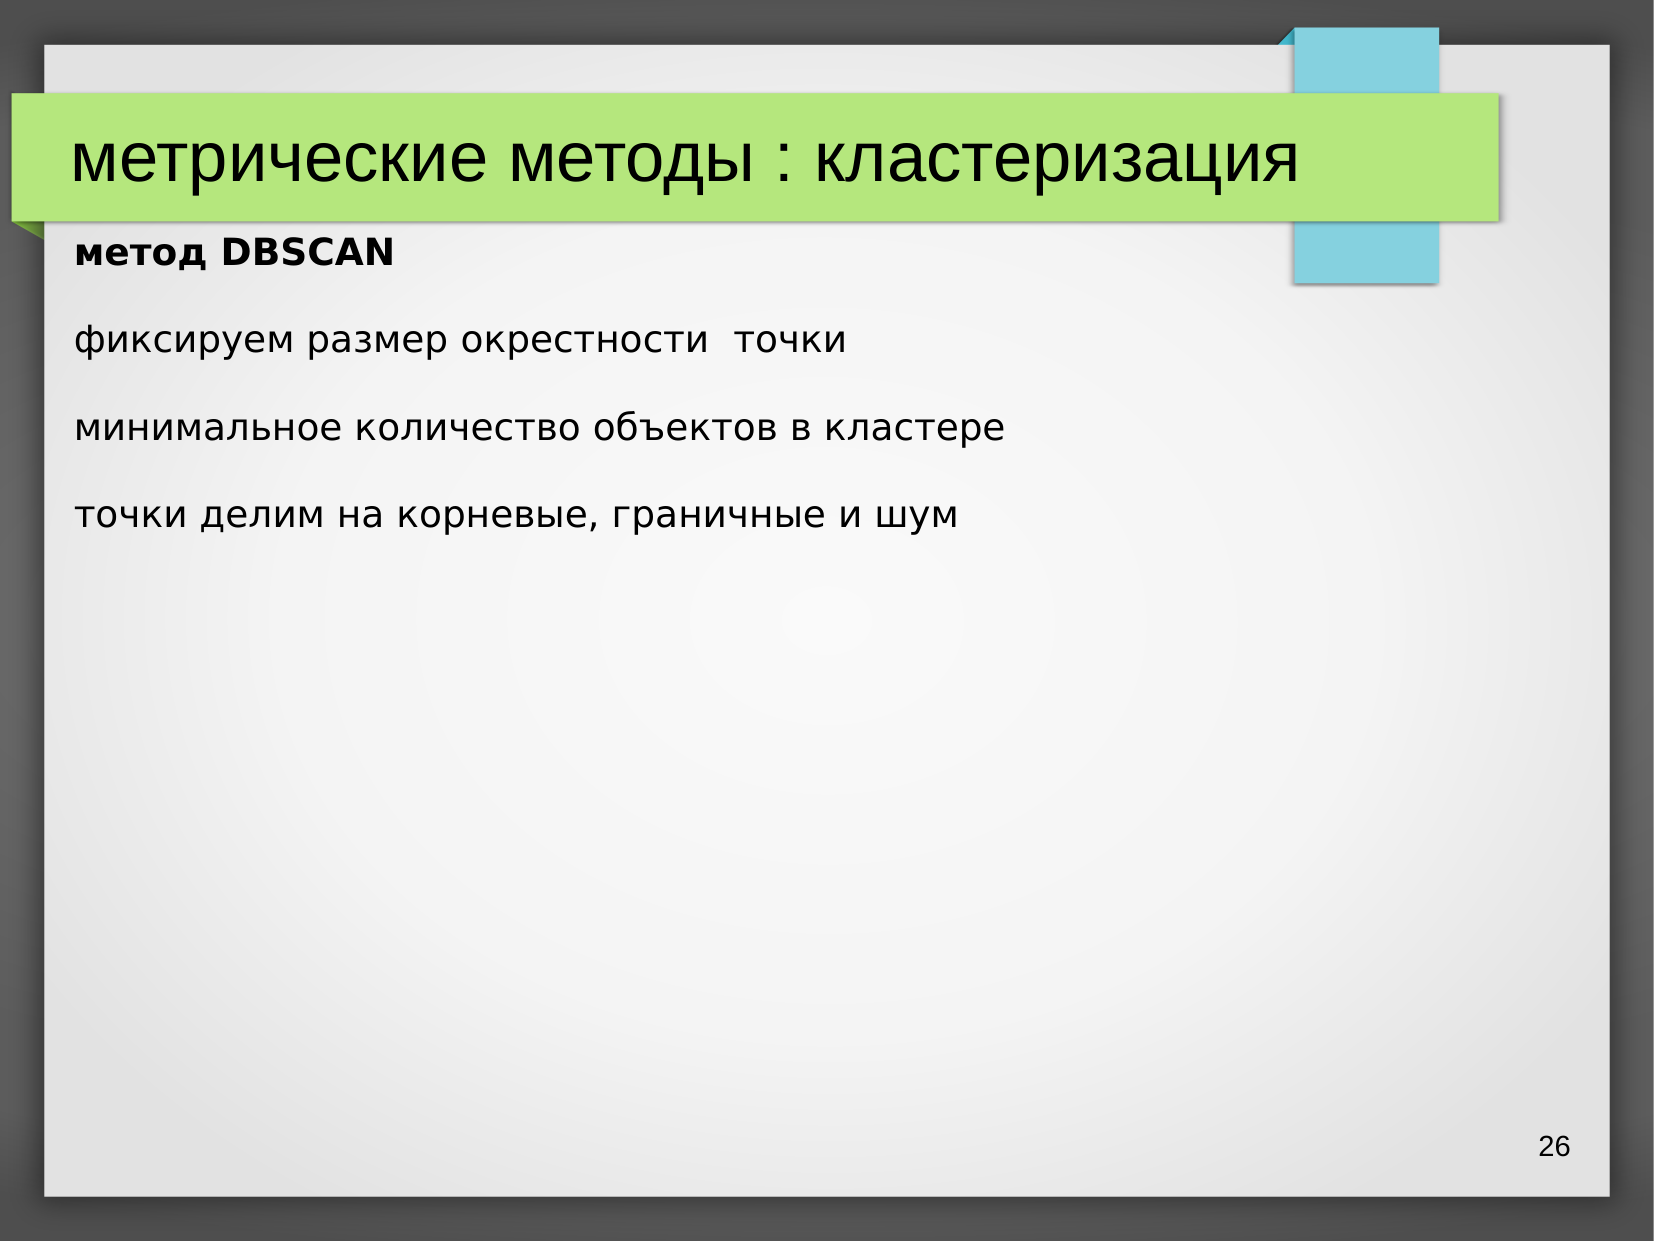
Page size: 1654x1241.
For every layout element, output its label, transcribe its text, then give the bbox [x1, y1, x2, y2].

picture [0, 0, 1654, 1241]
title метрические методы : кластеризация [70, 117, 1382, 197]
text_box метод DBSCAN фиксируем размер окрестности точки минимальное количество объектов в кластере точки делим на корневые, граничные и шум [59, 223, 1182, 557]
